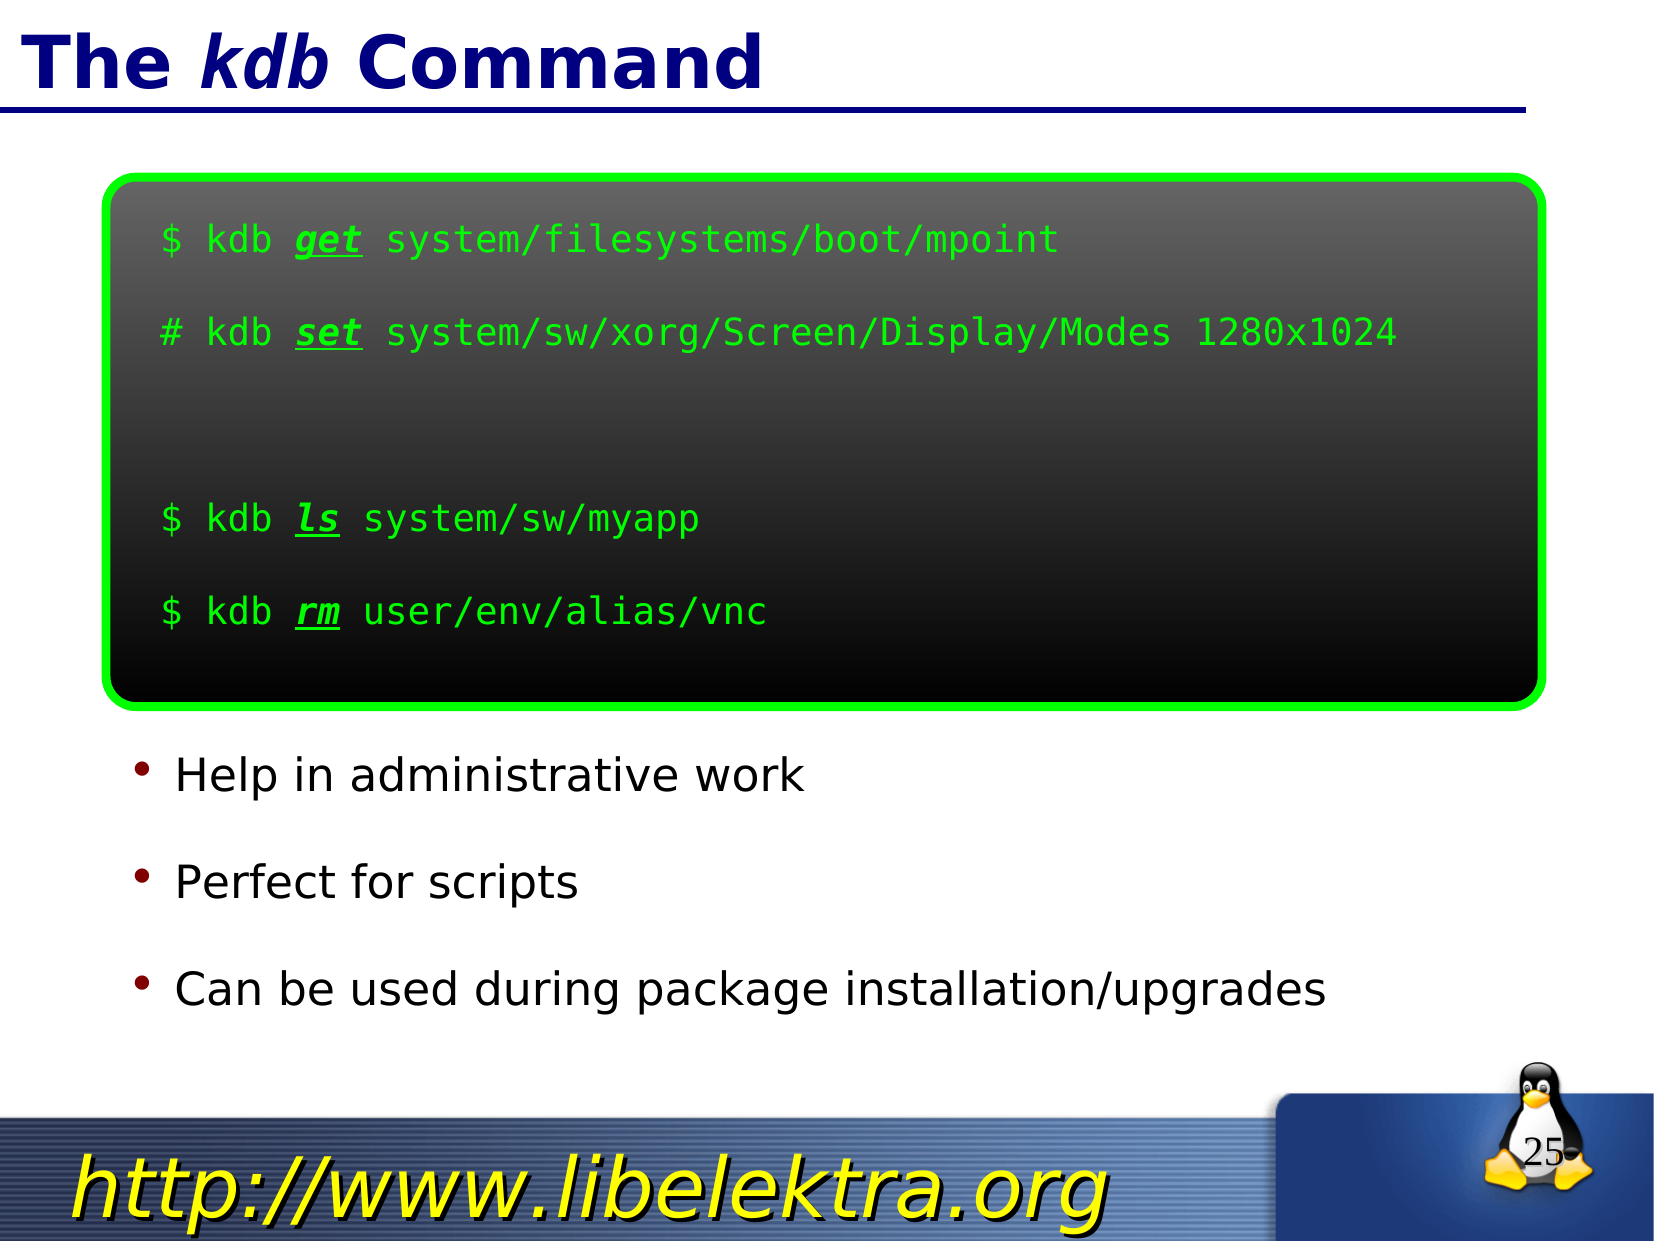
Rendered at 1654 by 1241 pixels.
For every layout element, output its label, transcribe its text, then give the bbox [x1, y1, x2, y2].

text_box The kdb Command [21, 14, 1611, 111]
text_box [106, 177, 1543, 707]
picture [0, 1061, 1654, 1241]
text_box <Nummer> [1370, 1122, 1566, 1178]
list Help in administrative work Perfect for scripts Can be used during package installation/upgrades [118, 738, 1536, 1048]
text_box $ kdb get system/filesystems/boot/mpoint # kdb set system/sw/xorg/Screen/Display/Modes 1280x1024 $ kdb ls system/sw/myapp $ kdb rm user/env/alias/vnc [160, 214, 1511, 672]
